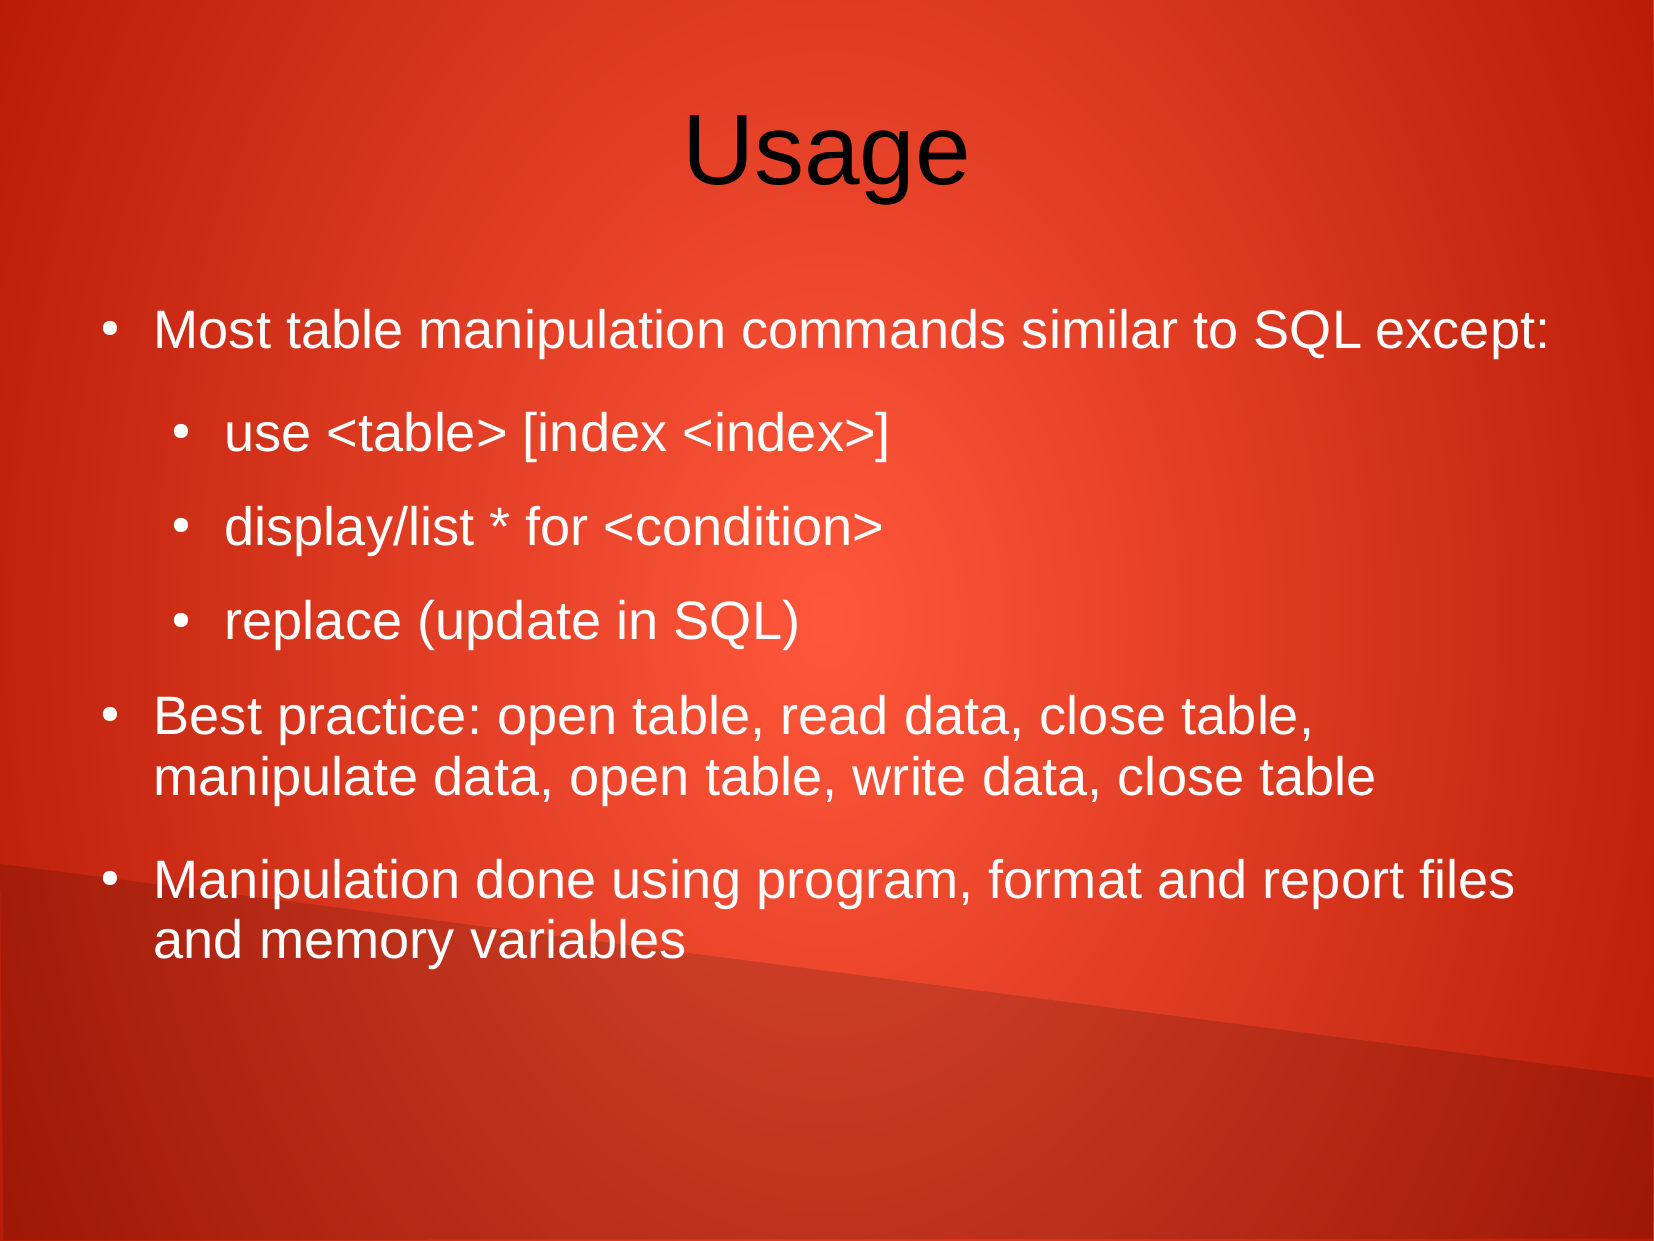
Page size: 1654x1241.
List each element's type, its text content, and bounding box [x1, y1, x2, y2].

title Usage [82, 47, 1571, 252]
list Most table manipulation commands similar to SQL except: use <table> [index <index>] display/list * for <condition> replace (update in SQL) Best practice: open table, read data, close table, manipulate data, open table, write data, close table Manipulation done using program, format and report files and memory variables [82, 299, 1571, 1146]
